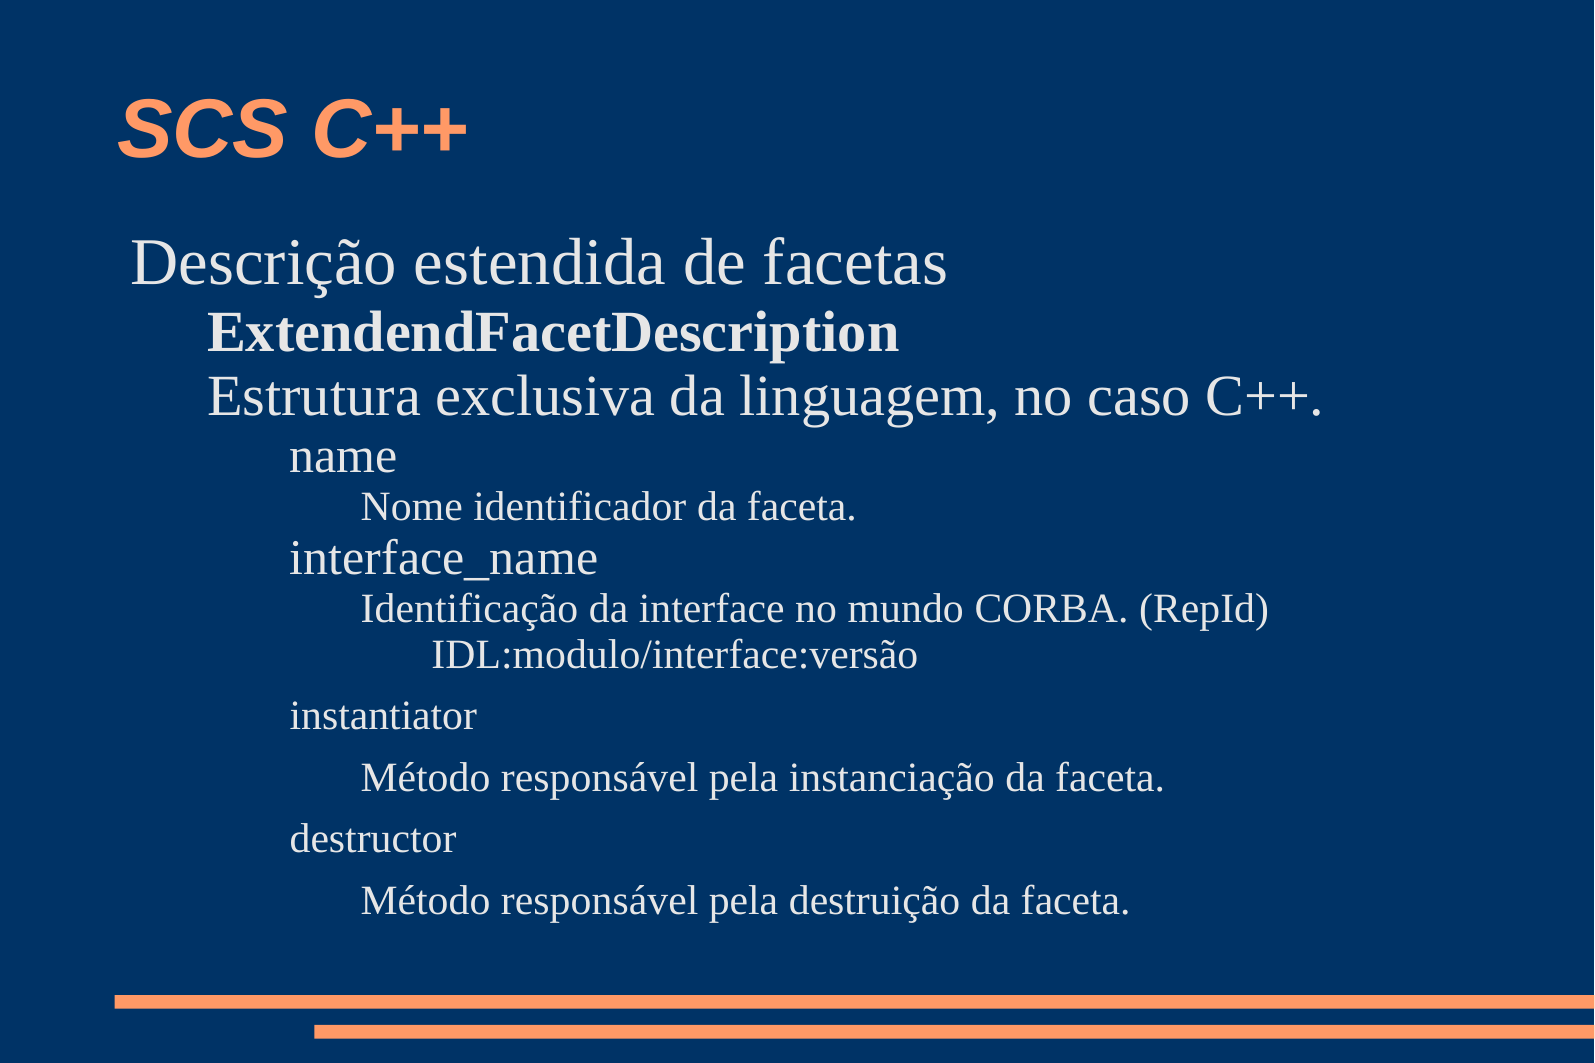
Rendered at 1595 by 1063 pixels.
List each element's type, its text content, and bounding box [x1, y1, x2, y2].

title SCS C++ [117, 39, 1479, 218]
list Descrição estendida de facetas ExtendendFacetDescription Estrutura exclusiva da linguagem, no caso C++. name Nome identificador da faceta. interface_name Identificação da interface no mundo CORBA. (RepId) IDL:modulo/interface:versão instantiator Método responsável pela instanciação da faceta. destructor Método responsável pela destruição da faceta. [112, 225, 1501, 924]
